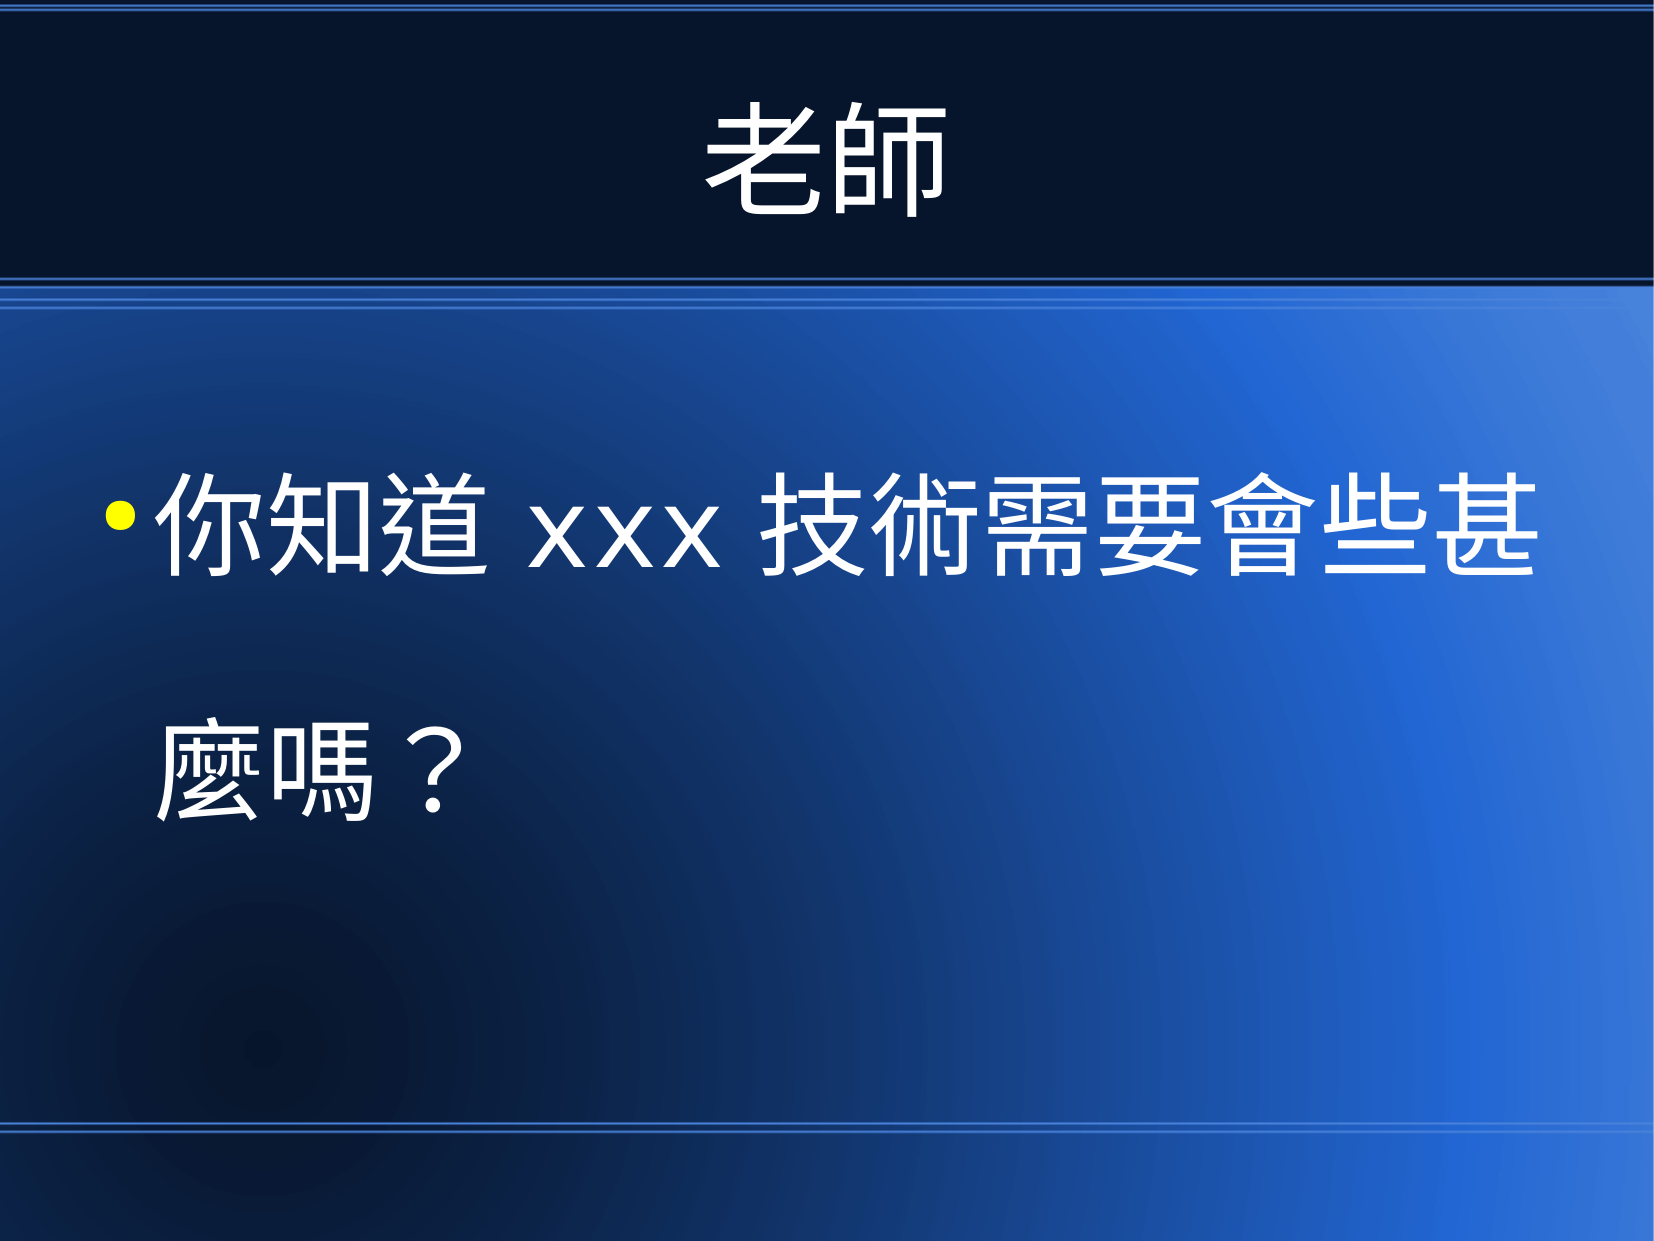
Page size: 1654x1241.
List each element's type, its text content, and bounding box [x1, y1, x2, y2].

title 老師 [82, 49, 1571, 257]
list 你知道xxx技術需要會些甚麼嗎？ [82, 355, 1571, 1241]
picture [0, 0, 1654, 1241]
